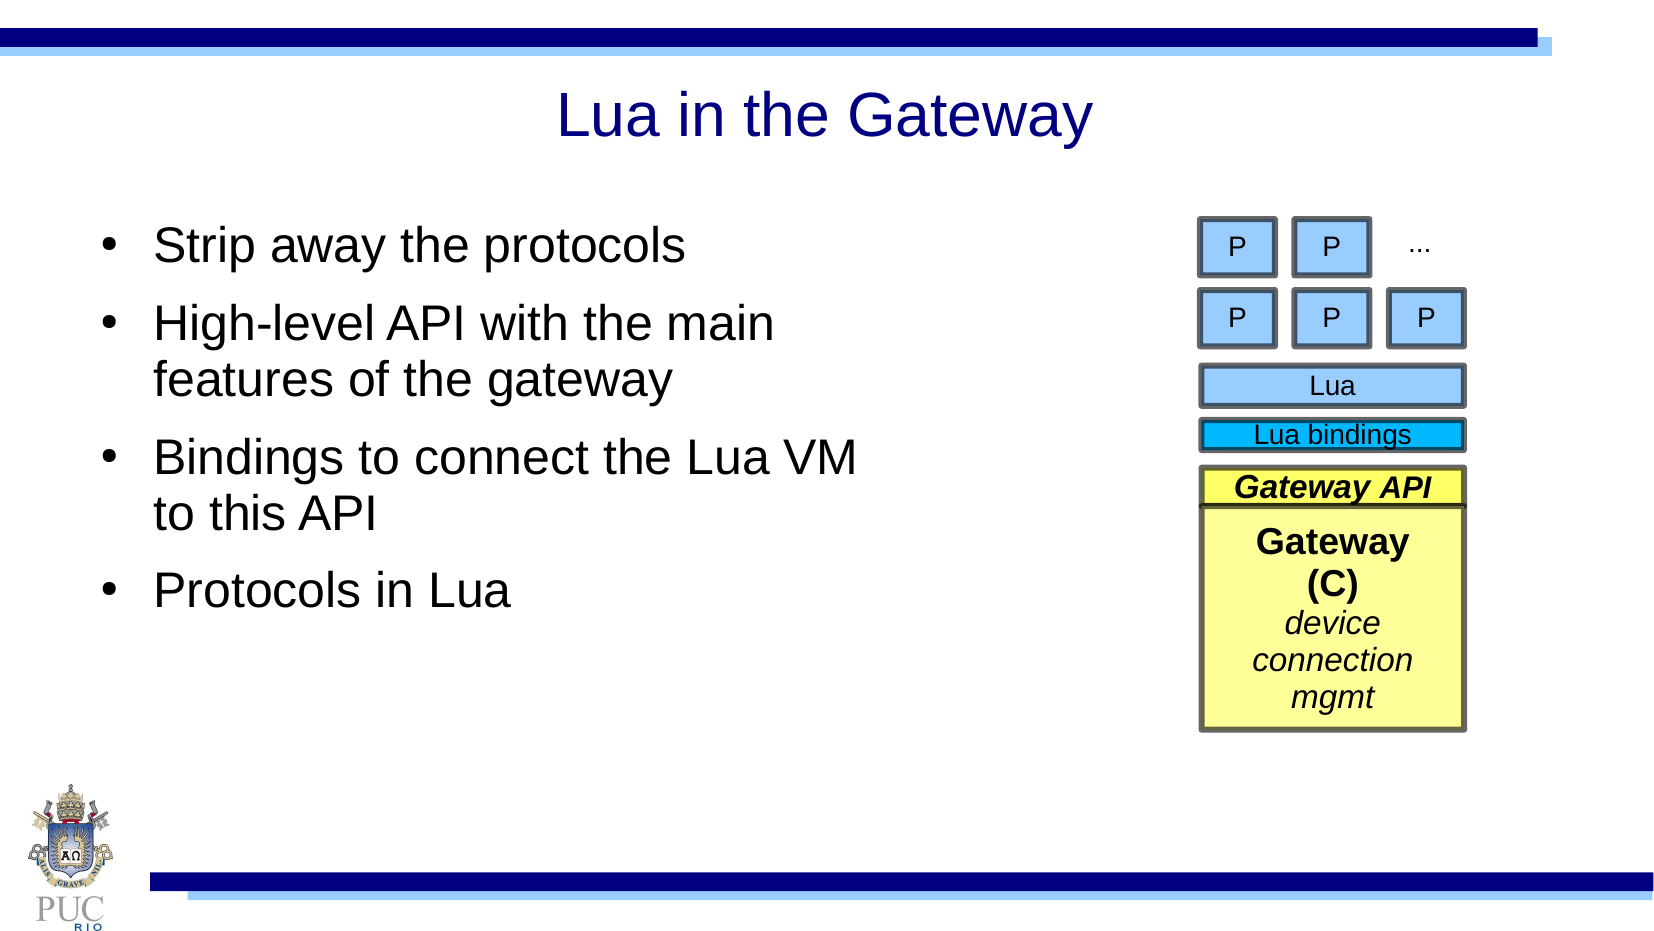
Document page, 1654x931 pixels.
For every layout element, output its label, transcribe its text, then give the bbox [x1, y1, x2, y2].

list Strip away the protocols High-level API with the main features of the gateway Bindings to connect the Lua VM to this API Protocols in Lua [82, 217, 863, 758]
text_box ... [1393, 220, 1447, 267]
text_box Lua [1201, 365, 1464, 406]
picture [28, 784, 113, 931]
text_box Gateway API [1201, 467, 1465, 506]
text_box P [1294, 219, 1370, 276]
text_box P [1388, 290, 1464, 347]
title Lua in the Gateway [37, 37, 1613, 193]
text_box P [1294, 290, 1370, 347]
text_box P [1200, 219, 1276, 276]
text_box Lua bindings [1201, 420, 1464, 451]
text_box P [1200, 290, 1276, 347]
text_box Gateway (C) device connection mgmt [1201, 506, 1465, 730]
